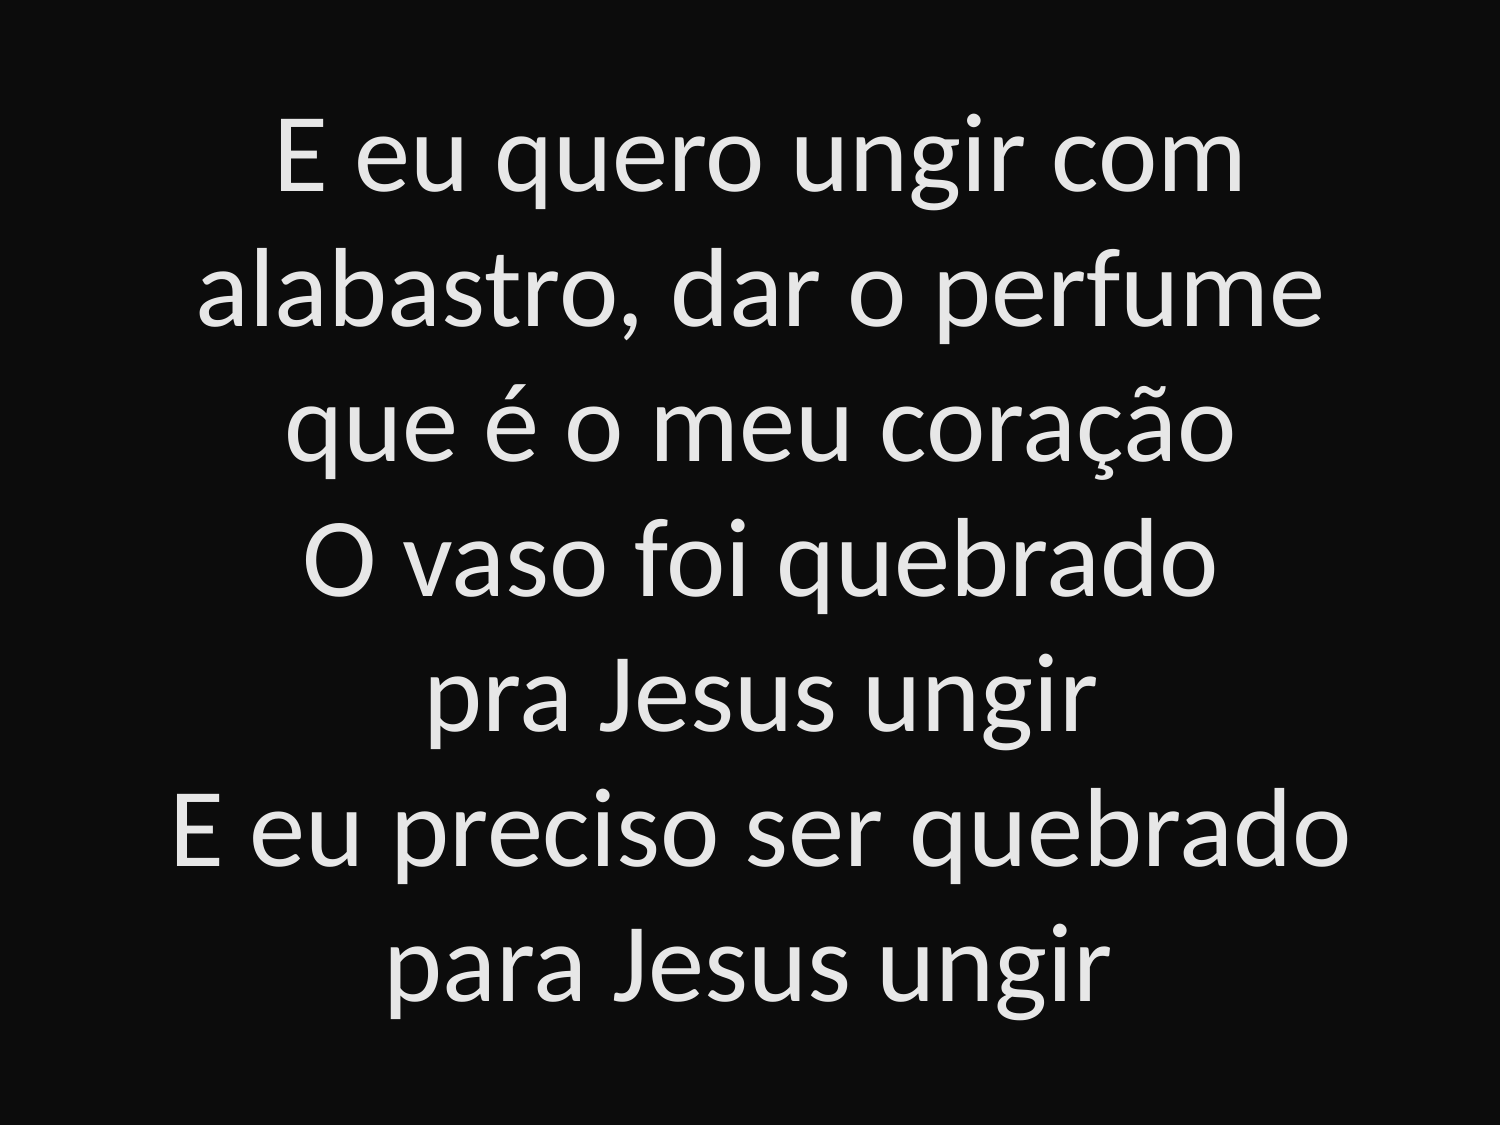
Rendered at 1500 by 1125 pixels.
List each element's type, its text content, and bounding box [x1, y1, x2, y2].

title E eu quero ungir com alabastro, dar o perfume que é o meu coração O vaso foi quebrado pra Jesus ungir E eu preciso ser quebrado para Jesus ungir [75, 45, 1447, 1059]
